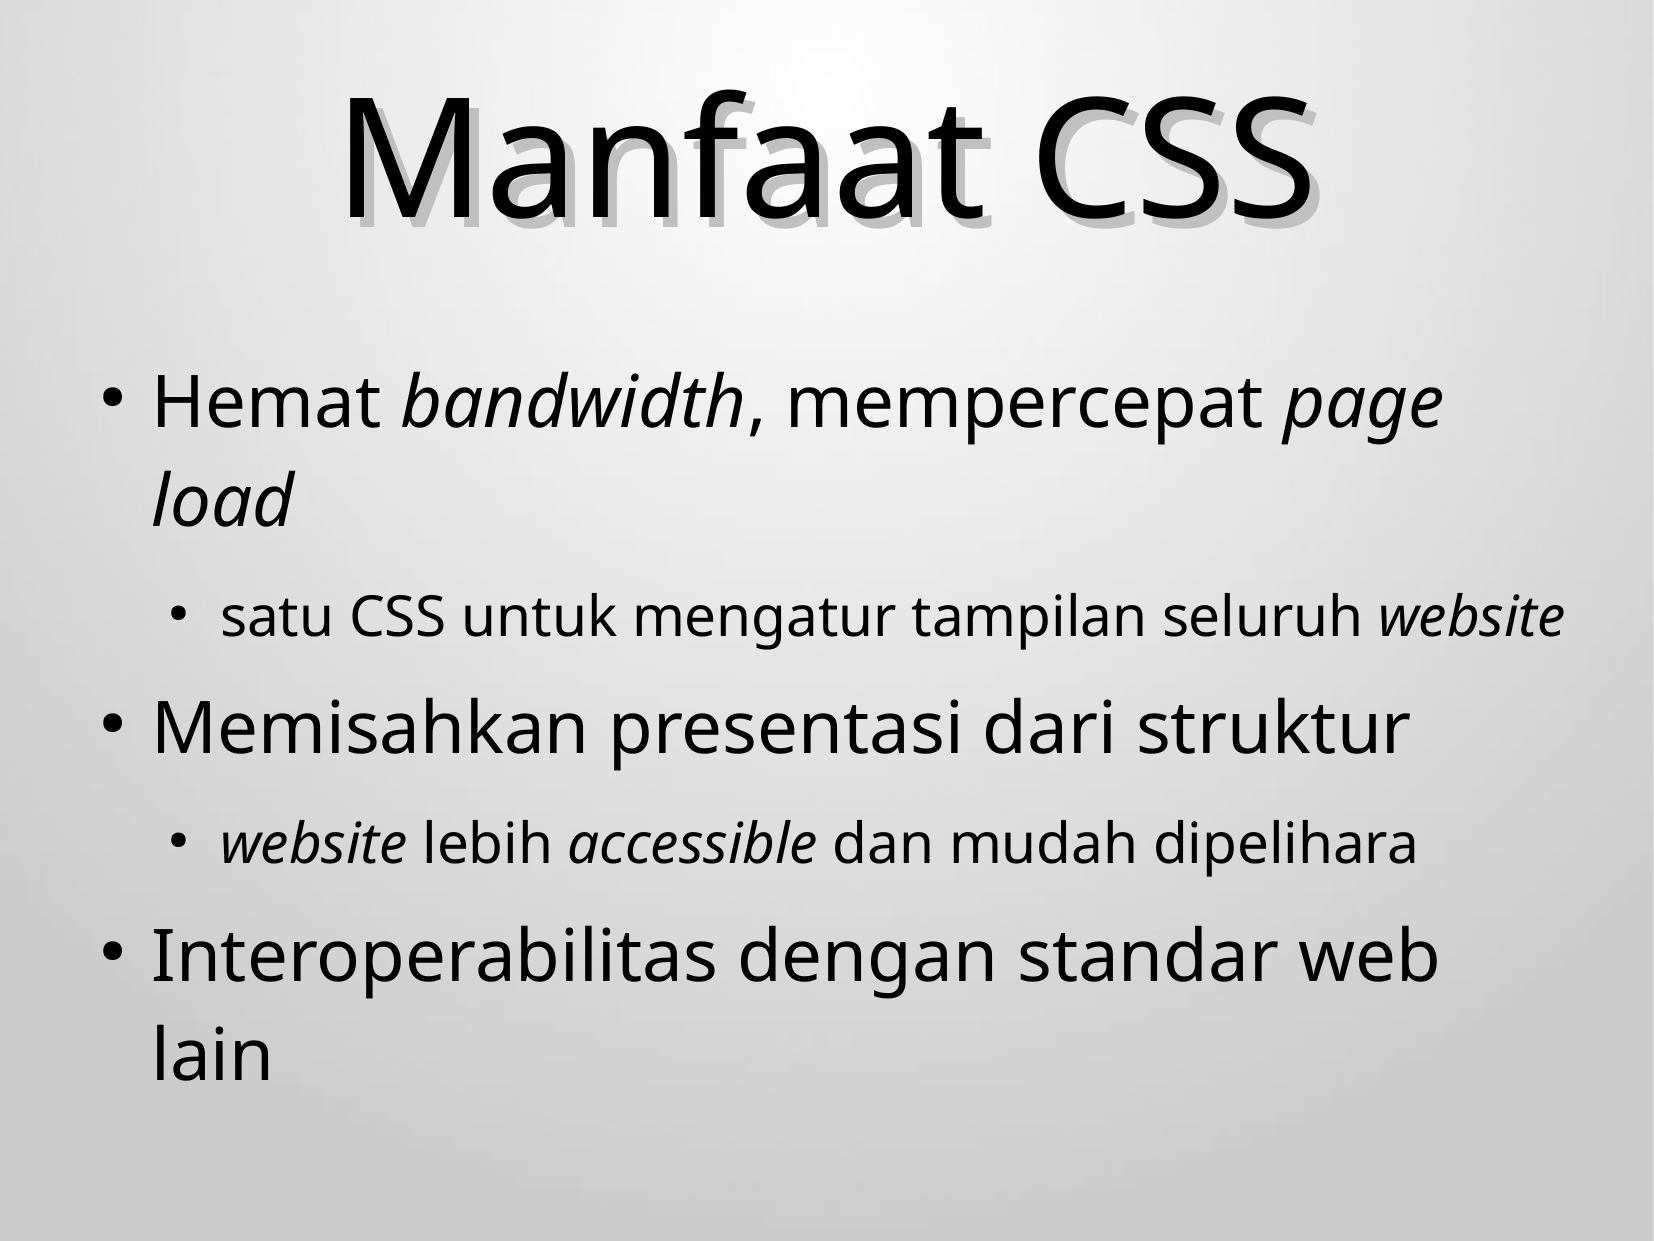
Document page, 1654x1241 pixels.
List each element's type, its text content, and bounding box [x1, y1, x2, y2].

picture [0, 0, 1654, 1241]
title Manfaat CSS [82, 49, 1571, 257]
list Hemat bandwidth, mempercepat page load satu CSS untuk mengatur tampilan seluruh website Memisahkan presentasi dari struktur website lebih accessible dan mudah dipelihara Interoperabilitas dengan standar web lain [82, 349, 1571, 1168]
